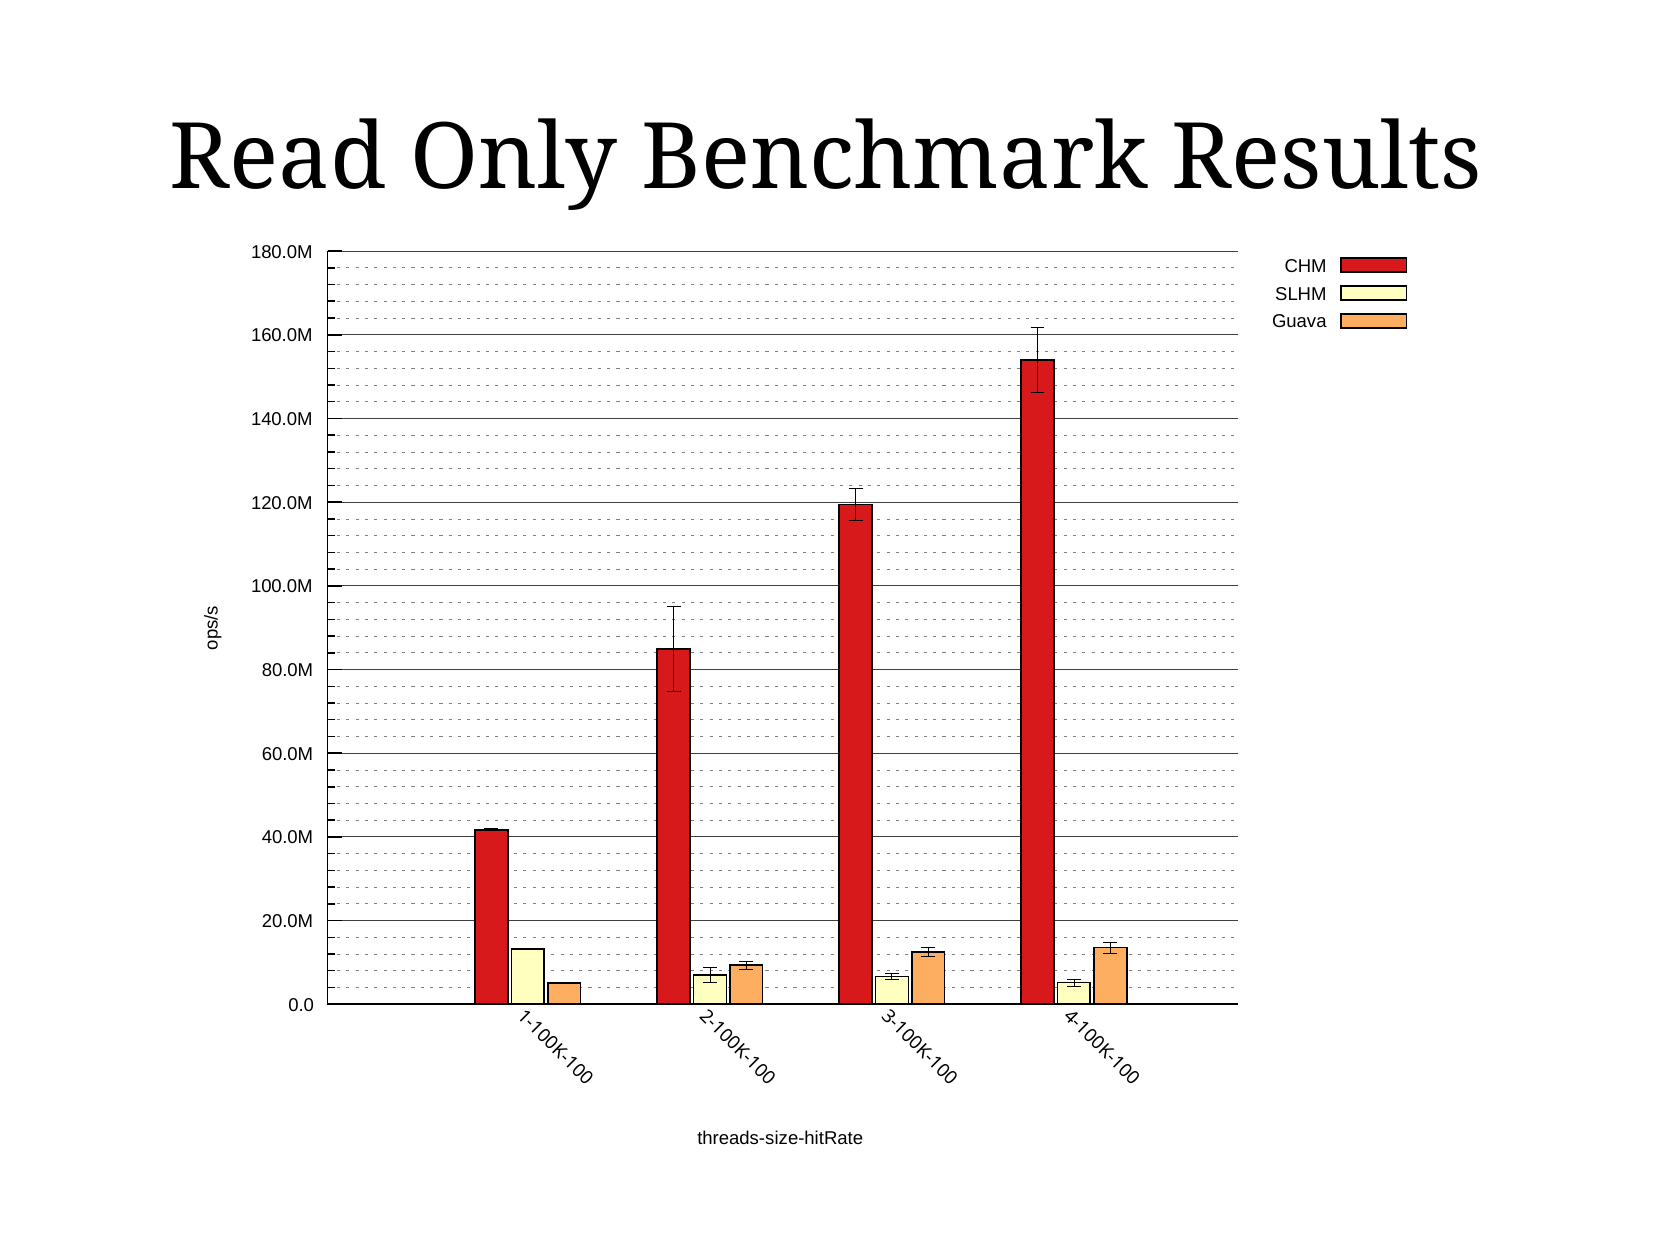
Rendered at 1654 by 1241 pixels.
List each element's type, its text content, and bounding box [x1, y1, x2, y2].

title Read Only Benchmark Results [82, 49, 1571, 257]
picture [189, 224, 1434, 1158]
